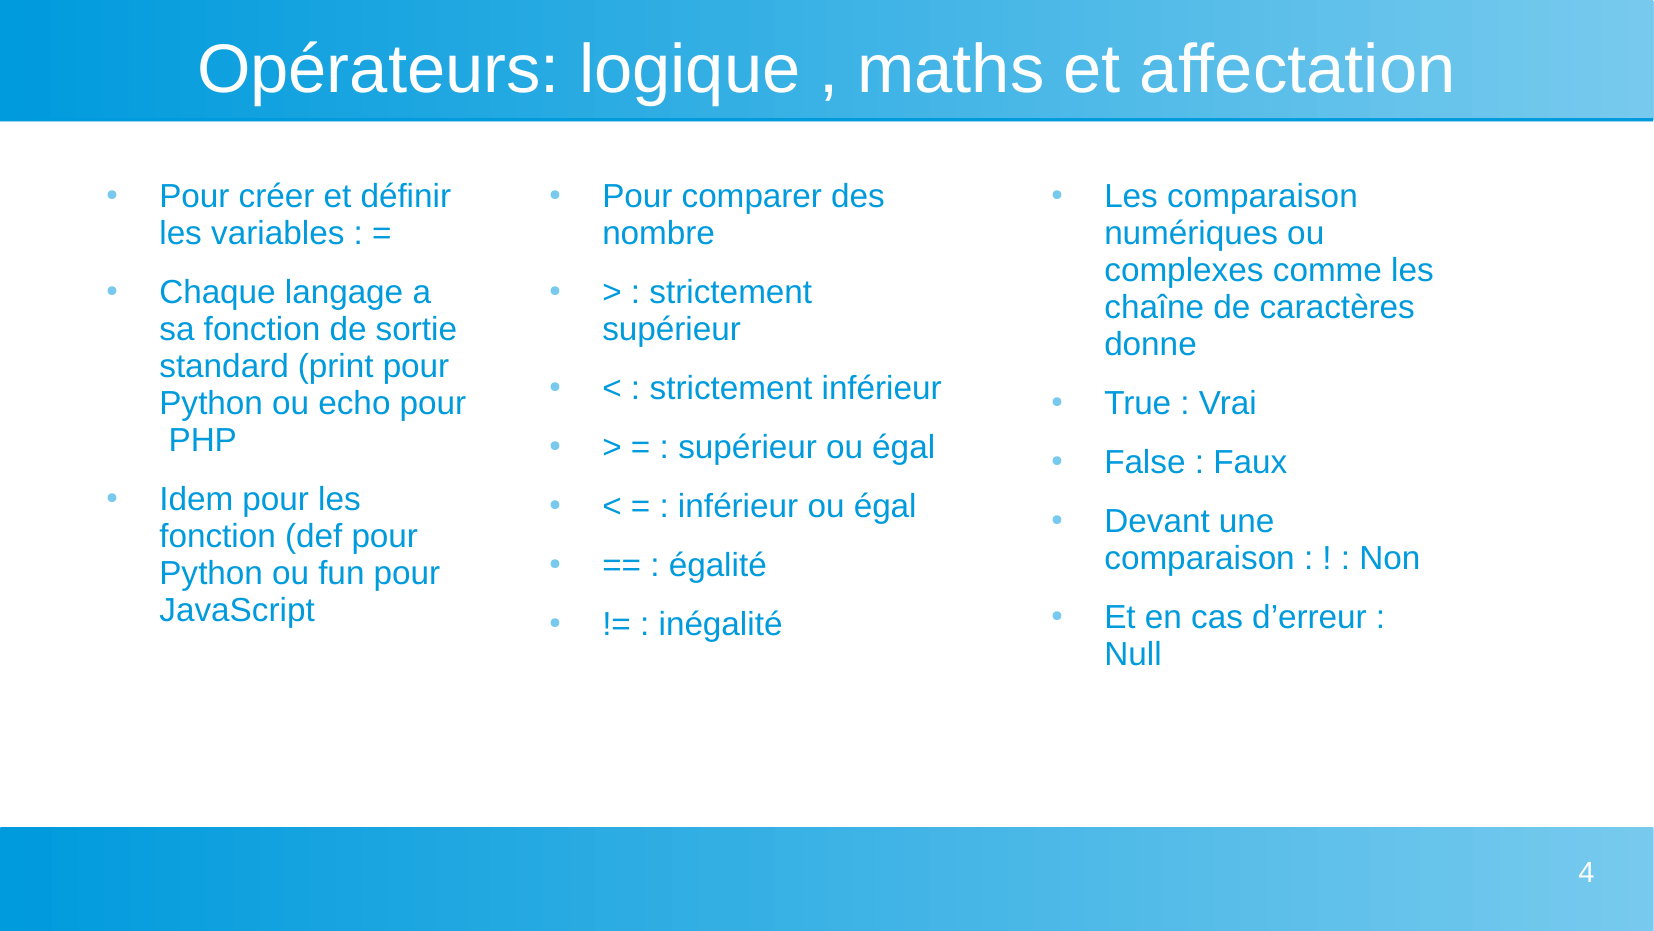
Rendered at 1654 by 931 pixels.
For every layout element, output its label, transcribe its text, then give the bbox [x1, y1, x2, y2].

list Pour comparer des nombre > : strictement supérieur < : strictement inférieur > = : supérieur ou égal < = : inférieur ou égal == : égalité != : inégalité [531, 177, 945, 650]
title Opérateurs: logique , maths et affectation [59, 29, 1595, 108]
list Pour créer et définir les variables : = Chaque langage a sa fonction de sortie standard (print pour Python ou echo pour PHP Idem pour les fonction (def pour Python ou fun pour JavaScript [88, 177, 473, 325]
list Les comparaison numériques ou complexes comme les chaîne de caractères donne True : Vrai False : Faux Devant une comparaison : ! : Non Et en cas d’erreur : Null [1033, 177, 1447, 650]
